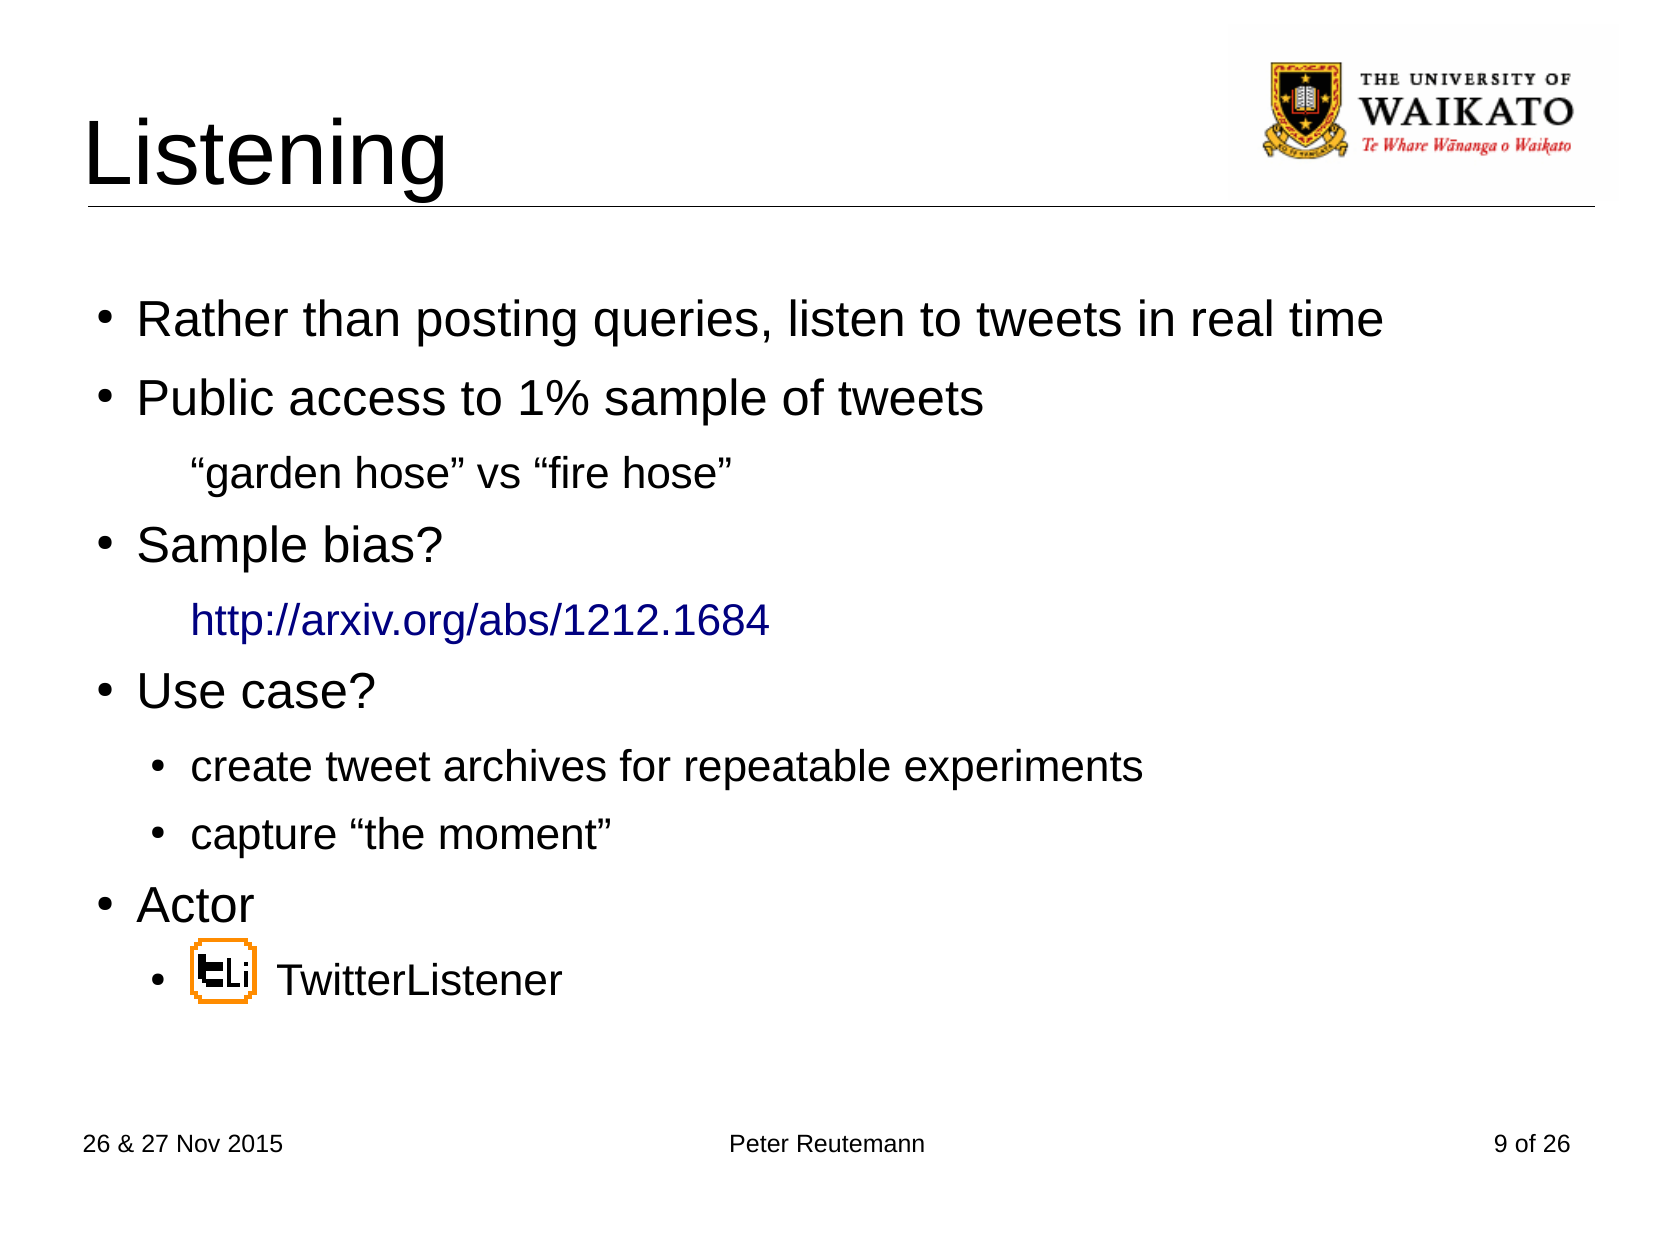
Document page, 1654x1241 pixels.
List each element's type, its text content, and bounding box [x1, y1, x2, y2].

picture [1228, 24, 1619, 201]
list Rather than posting queries, listen to tweets in real time Public access to 1% sample of tweets “garden hose” vs “fire hose” Sample bias? http://arxiv.org/abs/1212.1684 Use case? create tweet archives for repeatable experiments capture “the moment” Actor TwitterListener [82, 290, 1571, 1010]
title Listening [82, 49, 1571, 257]
picture [190, 938, 257, 1004]
